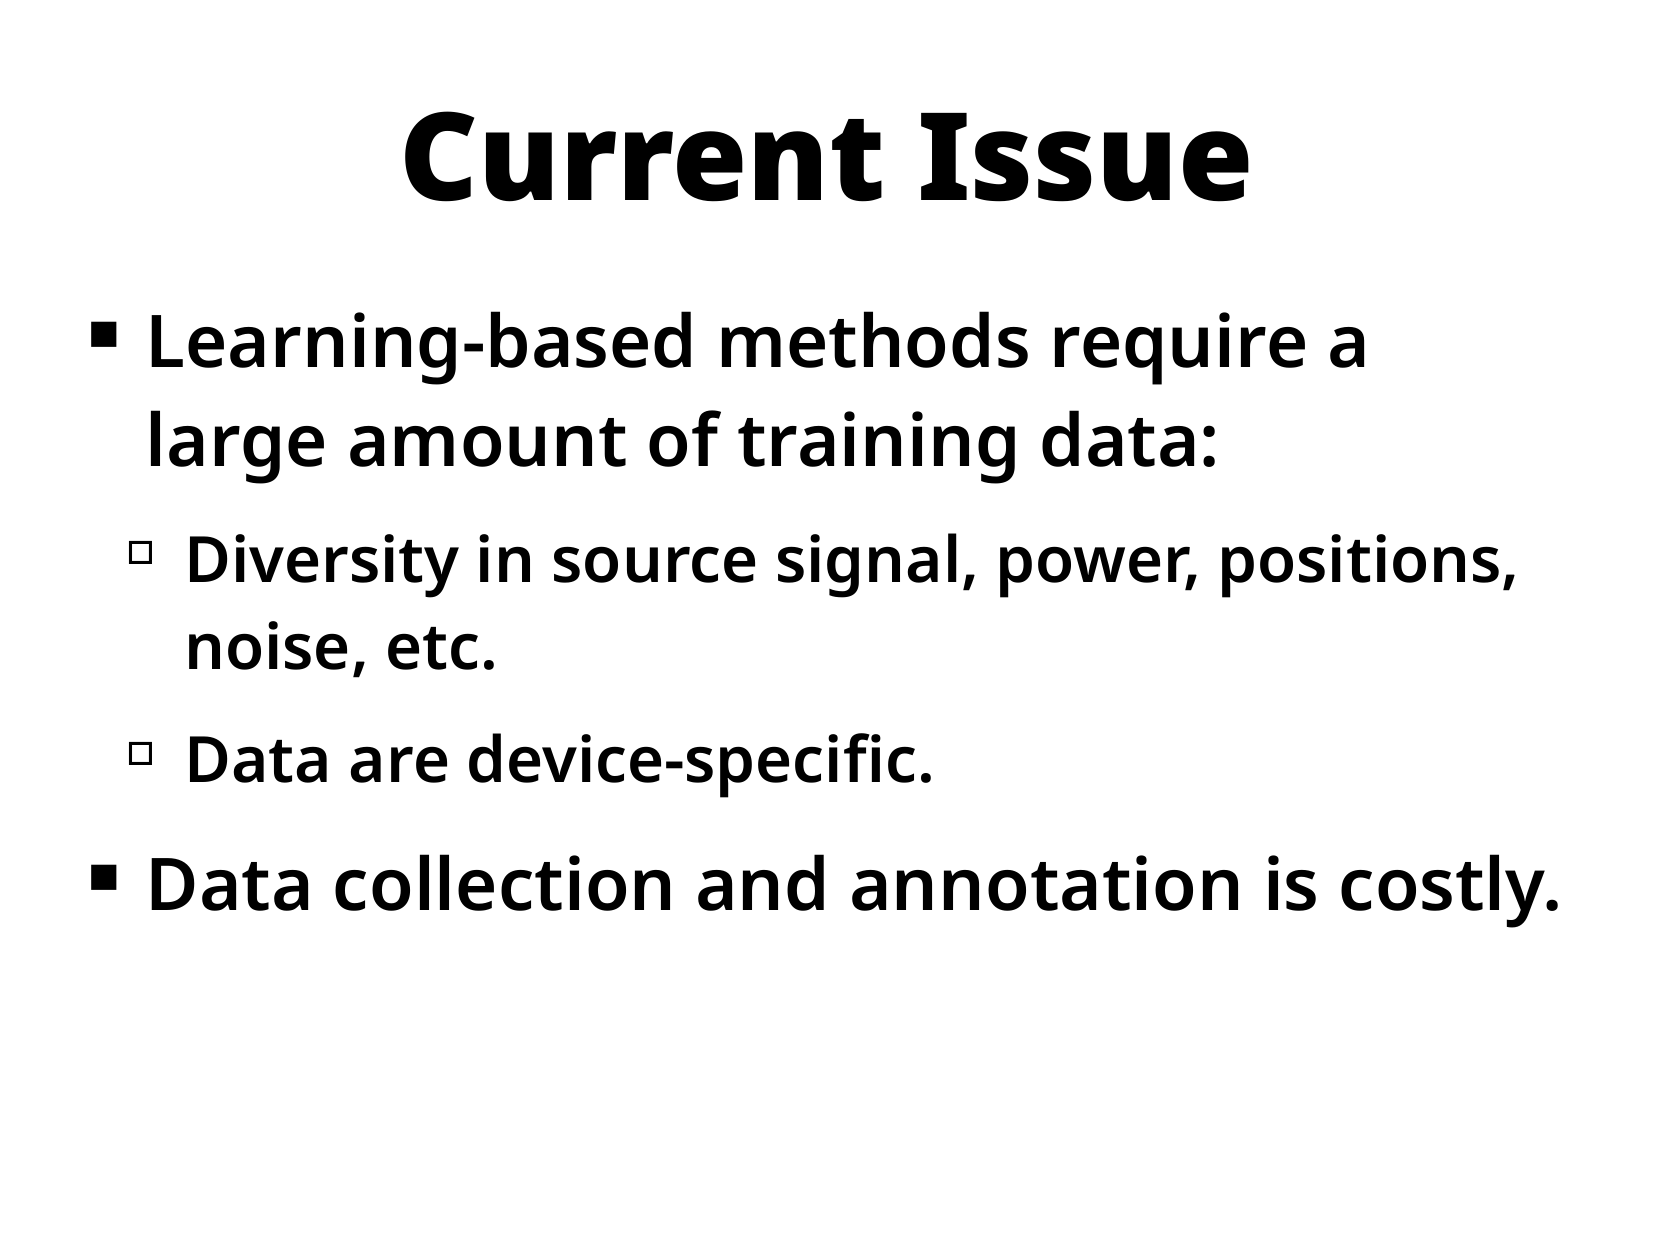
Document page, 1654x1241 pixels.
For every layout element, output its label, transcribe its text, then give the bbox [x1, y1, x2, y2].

title Current Issue [82, 49, 1571, 257]
list Learning-based methods require a large amount of training data: Diversity in source signal, power, positions, noise, etc. Data are device-specific. Data collection and annotation is costly. [82, 290, 1571, 1010]
